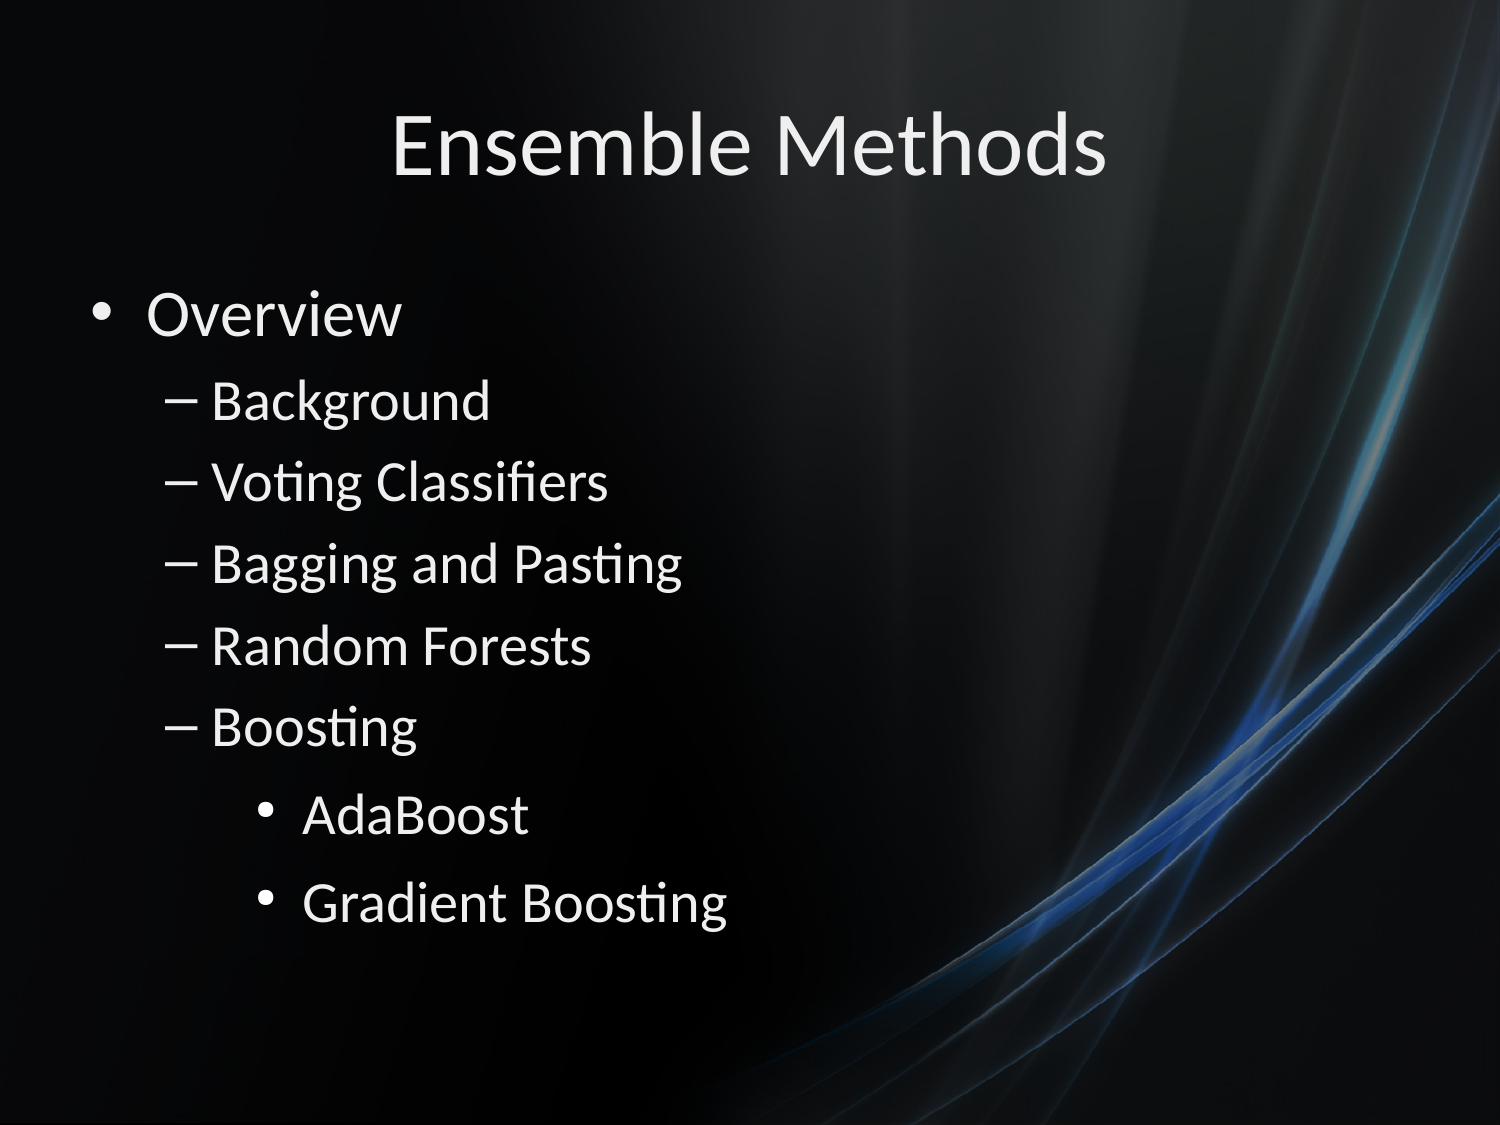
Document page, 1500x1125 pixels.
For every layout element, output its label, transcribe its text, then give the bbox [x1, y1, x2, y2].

title Ensemble Methods [75, 45, 1425, 233]
picture [0, 0, 1500, 1125]
list Overview Background Voting Classifiers Bagging and Pasting Random Forests Boosting AdaBoost Gradient Boosting [75, 262, 1425, 1005]
